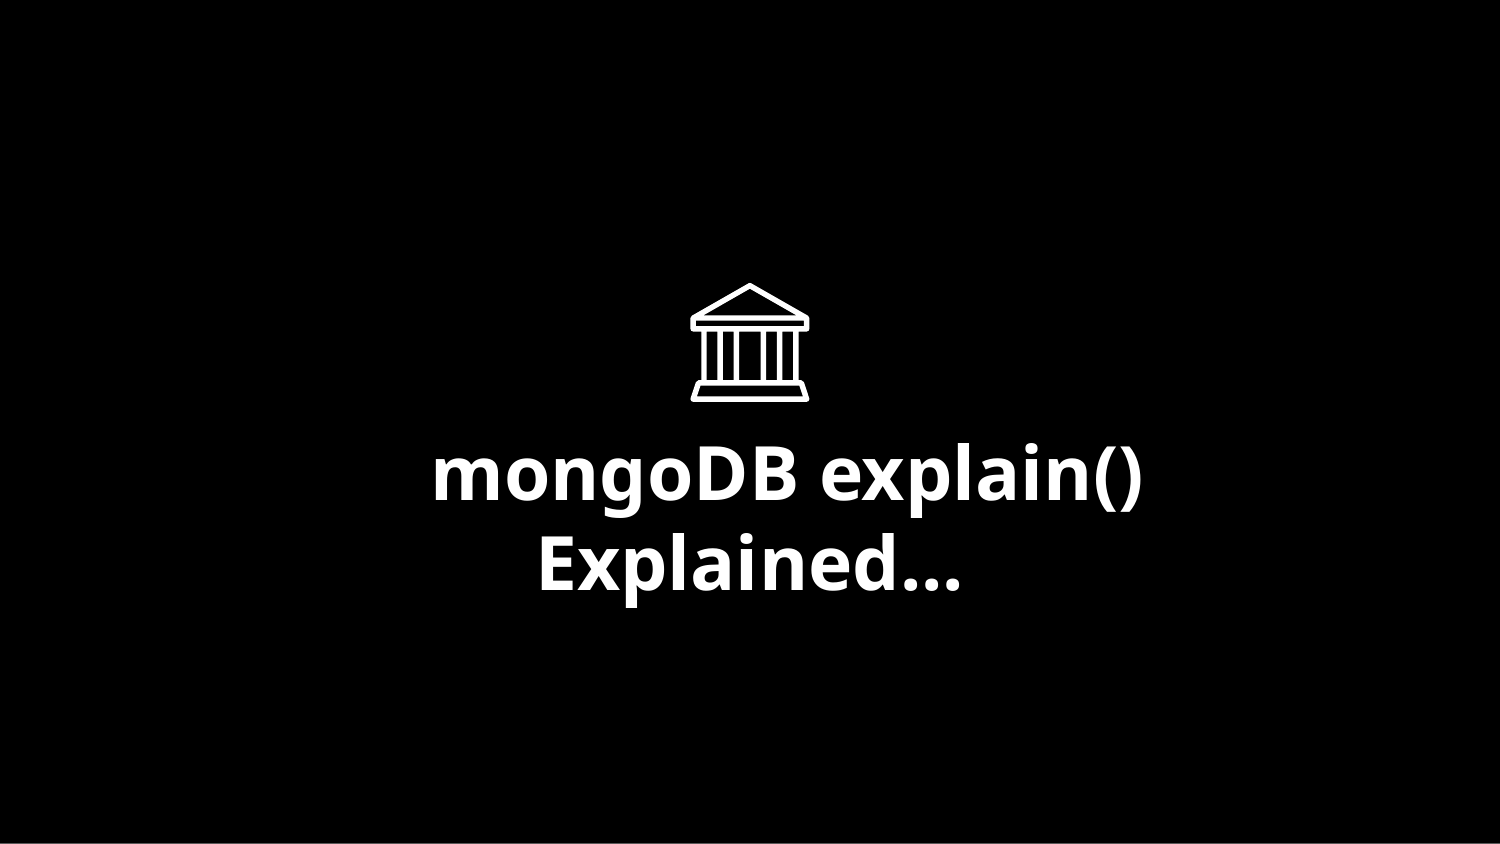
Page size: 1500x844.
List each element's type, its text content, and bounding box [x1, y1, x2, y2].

text_box mongoDB explain() Explained... [285, 422, 1215, 561]
text_box [0, 0, 1500, 844]
